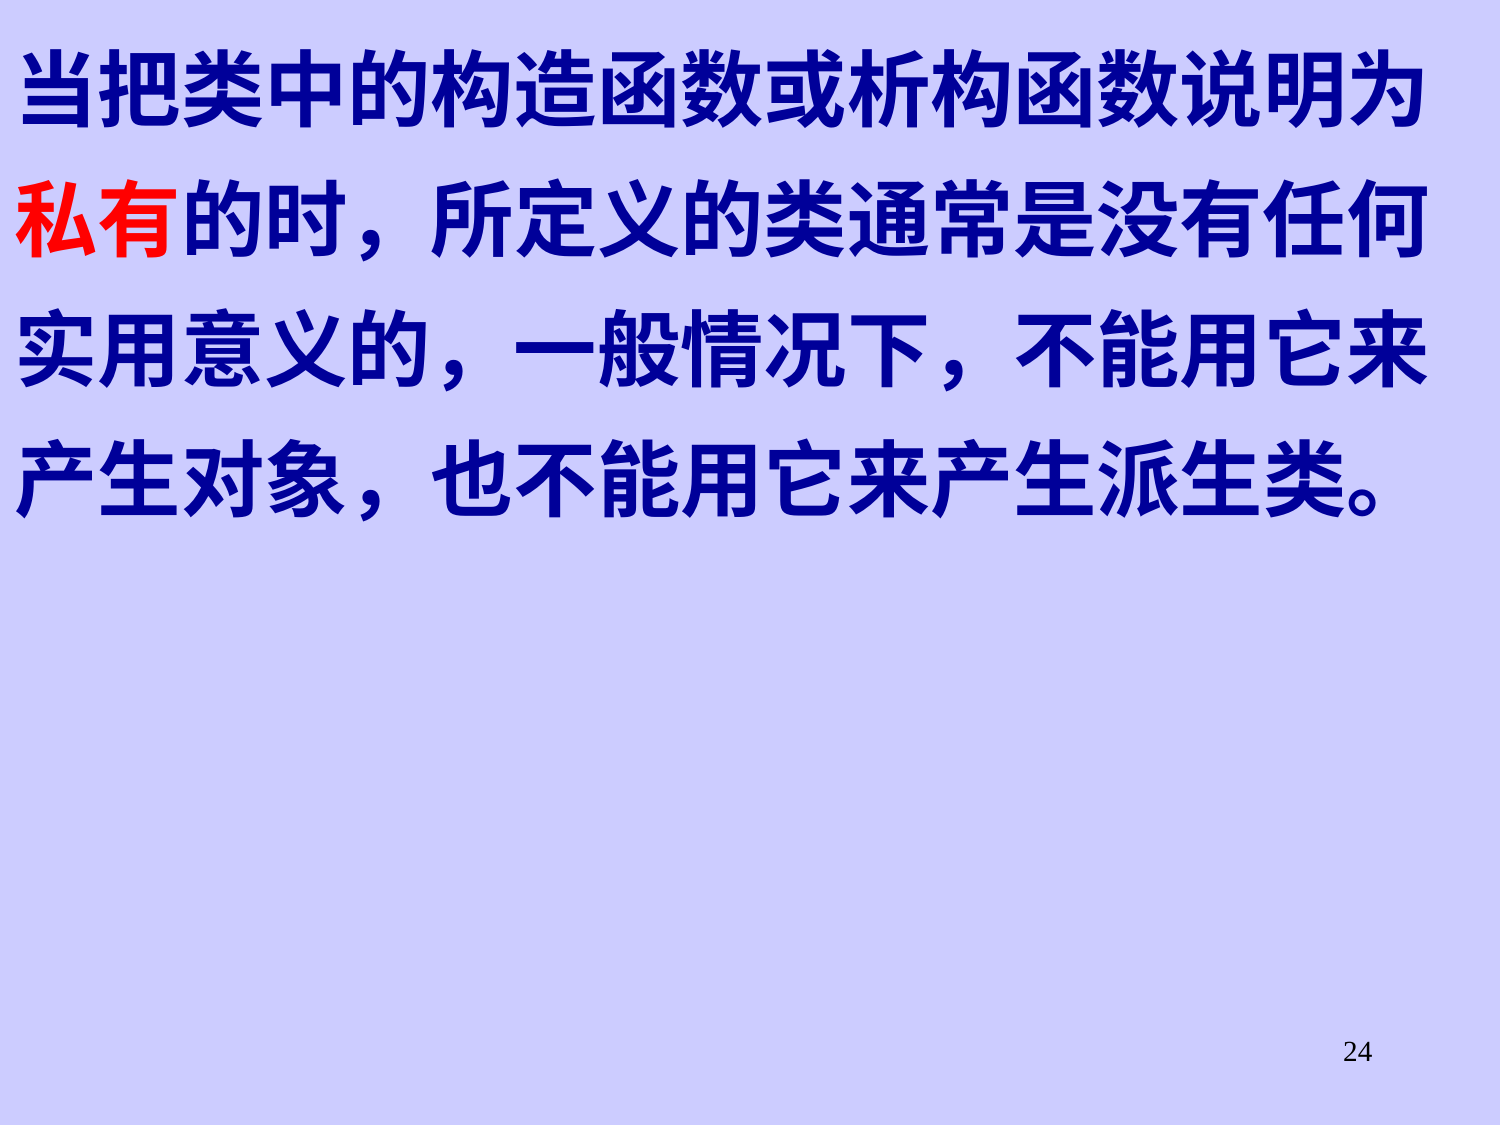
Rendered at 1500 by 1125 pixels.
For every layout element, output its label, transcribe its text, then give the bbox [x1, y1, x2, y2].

text_box <编号> [1074, 1025, 1388, 1101]
text_box 当把类中的构造函数或析构函数说明为私有的时，所定义的类通常是没有任何实用意义的，一般情况下，不能用它来产生对象，也不能用它来产生派生类。 [0, 0, 1500, 536]
